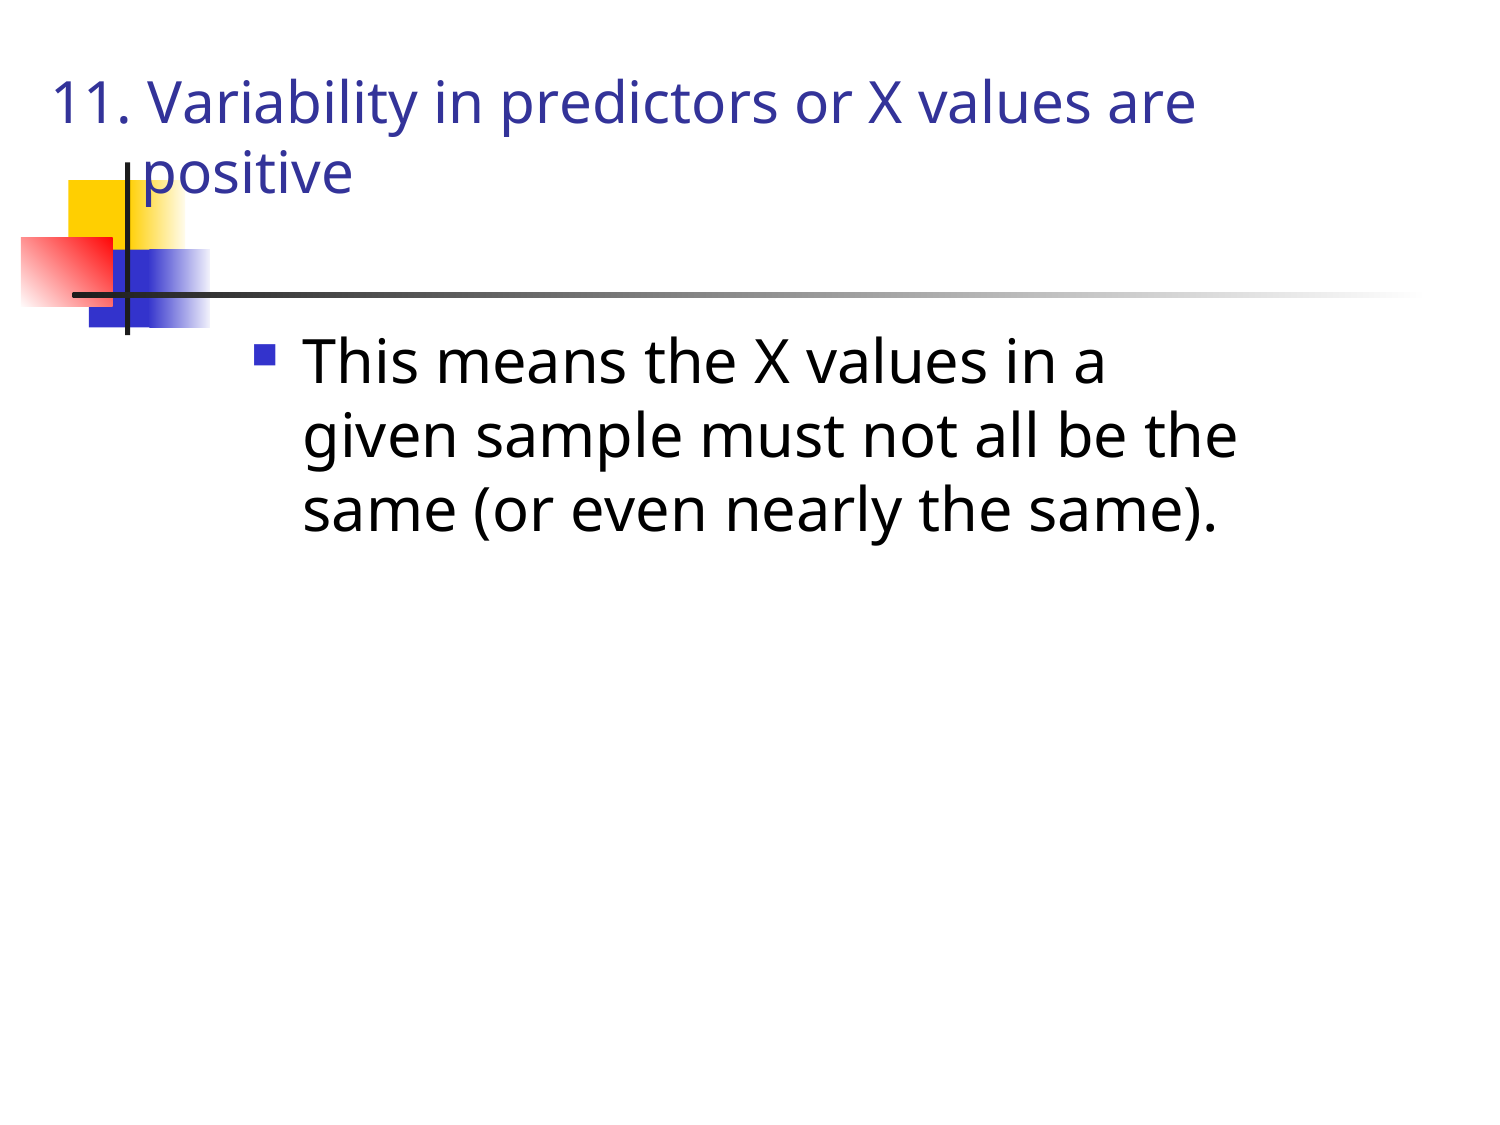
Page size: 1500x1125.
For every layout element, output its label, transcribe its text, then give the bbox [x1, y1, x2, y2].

title 11. Variability in predictors or X values are positive [35, 0, 1311, 213]
list This means the X values in a given sample must not all be the same (or even nearly the same). [236, 314, 1287, 603]
